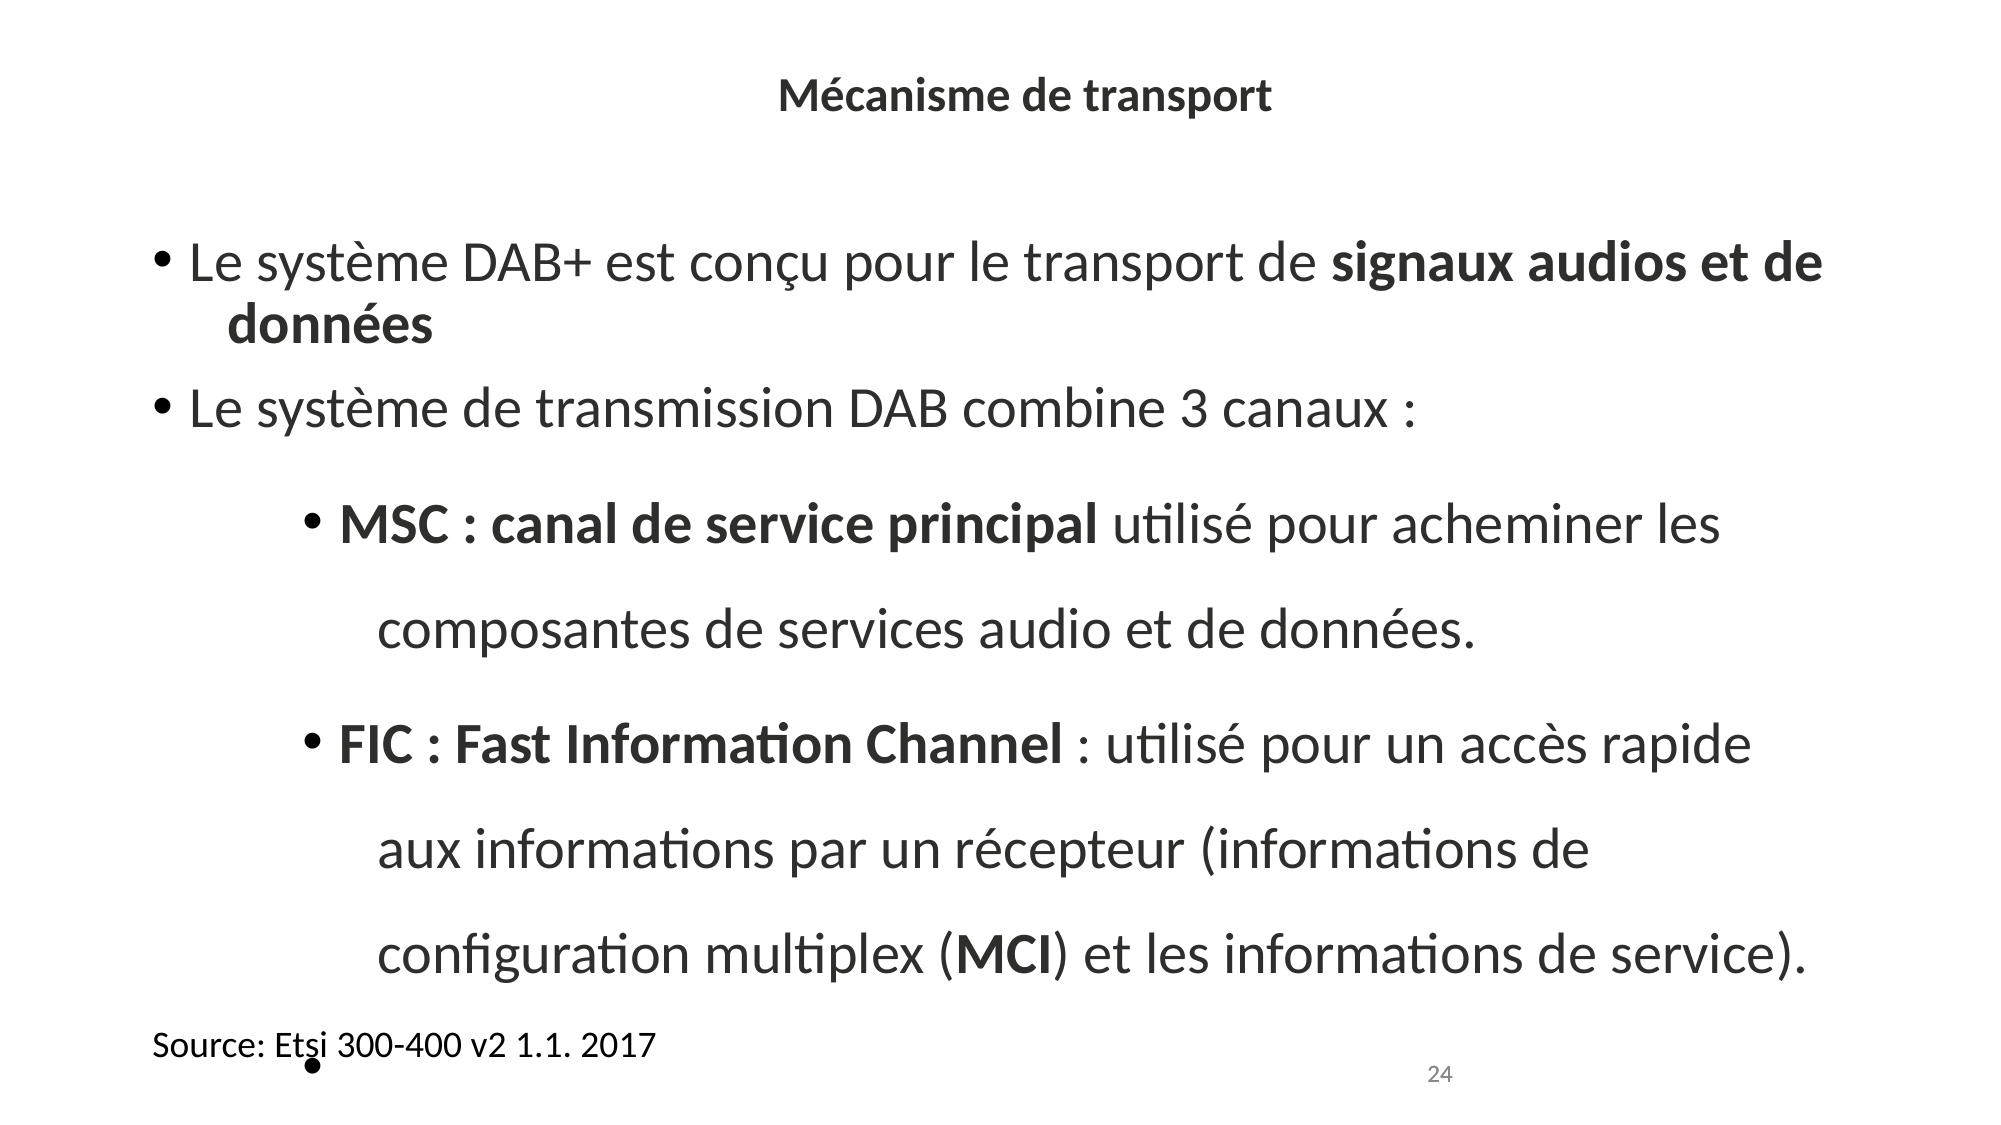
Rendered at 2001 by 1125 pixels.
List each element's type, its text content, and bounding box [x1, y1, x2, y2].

text_box [1412, 1042, 1863, 1103]
list Le système DAB+ est conçu pour le transport de signaux audios et de données Le système de transmission DAB combine 3 canaux : MSC : canal de service principal utilisé pour acheminer les composantes de services audio et de données. FIC : Fast Information Channel : utilisé pour un accès rapide aux informations par un récepteur (informations de configuration multiplex (MCI) et les informations de service). [137, 223, 1863, 1063]
title Mécanisme de transport [162, 62, 1888, 162]
text_box Source: Etsi 300-400 v2 1.1. 2017 [137, 1012, 778, 1073]
